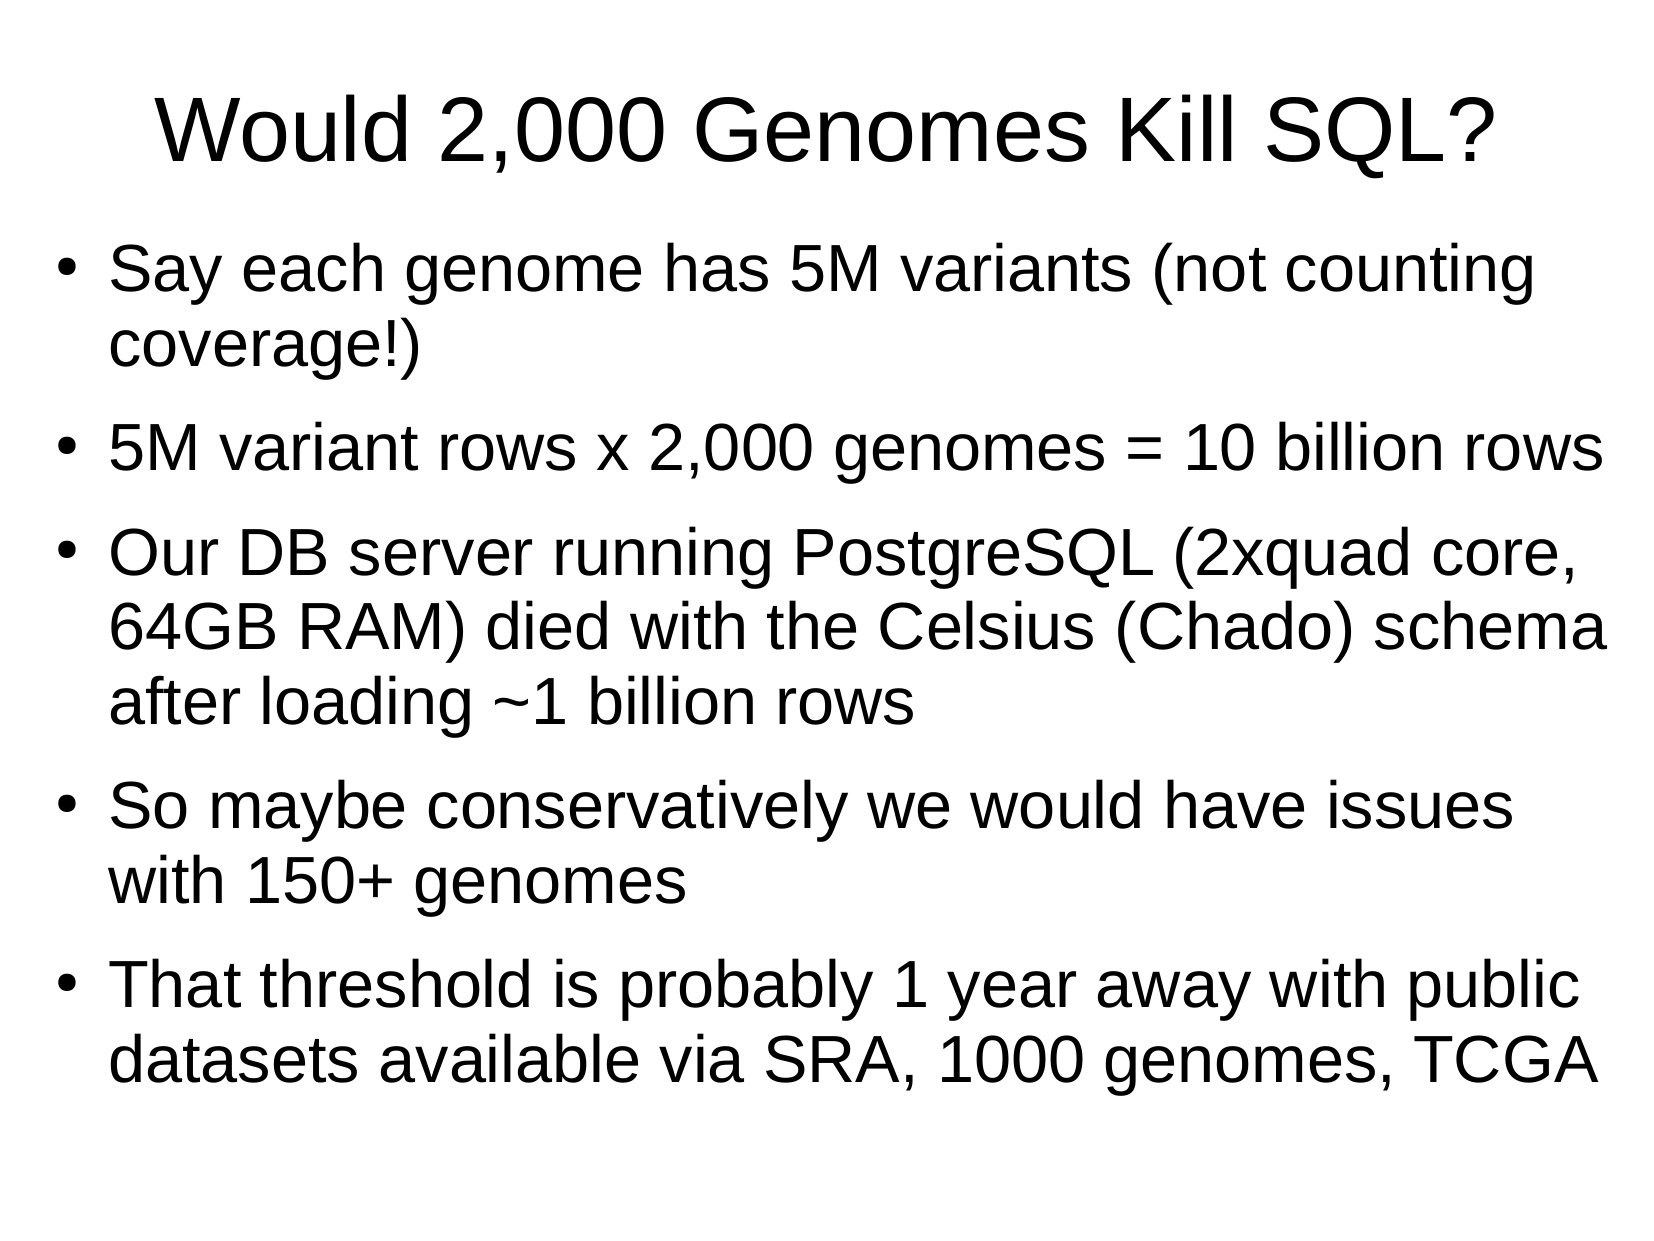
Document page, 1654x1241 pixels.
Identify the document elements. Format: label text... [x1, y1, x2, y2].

list Say each genome has 5M variants (not counting coverage!) 5M variant rows x 2,000 genomes = 10 billion rows Our DB server running PostgreSQL (2xquad core, 64GB RAM) died with the Celsius (Chado) schema after loading ~1 billion rows So maybe conservatively we would have issues with 150+ genomes That threshold is probably 1 year away with public datasets available via SRA, 1000 genomes, TCGA [37, 231, 1613, 1141]
title Would 2,000 Genomes Kill SQL? [82, 33, 1571, 226]
